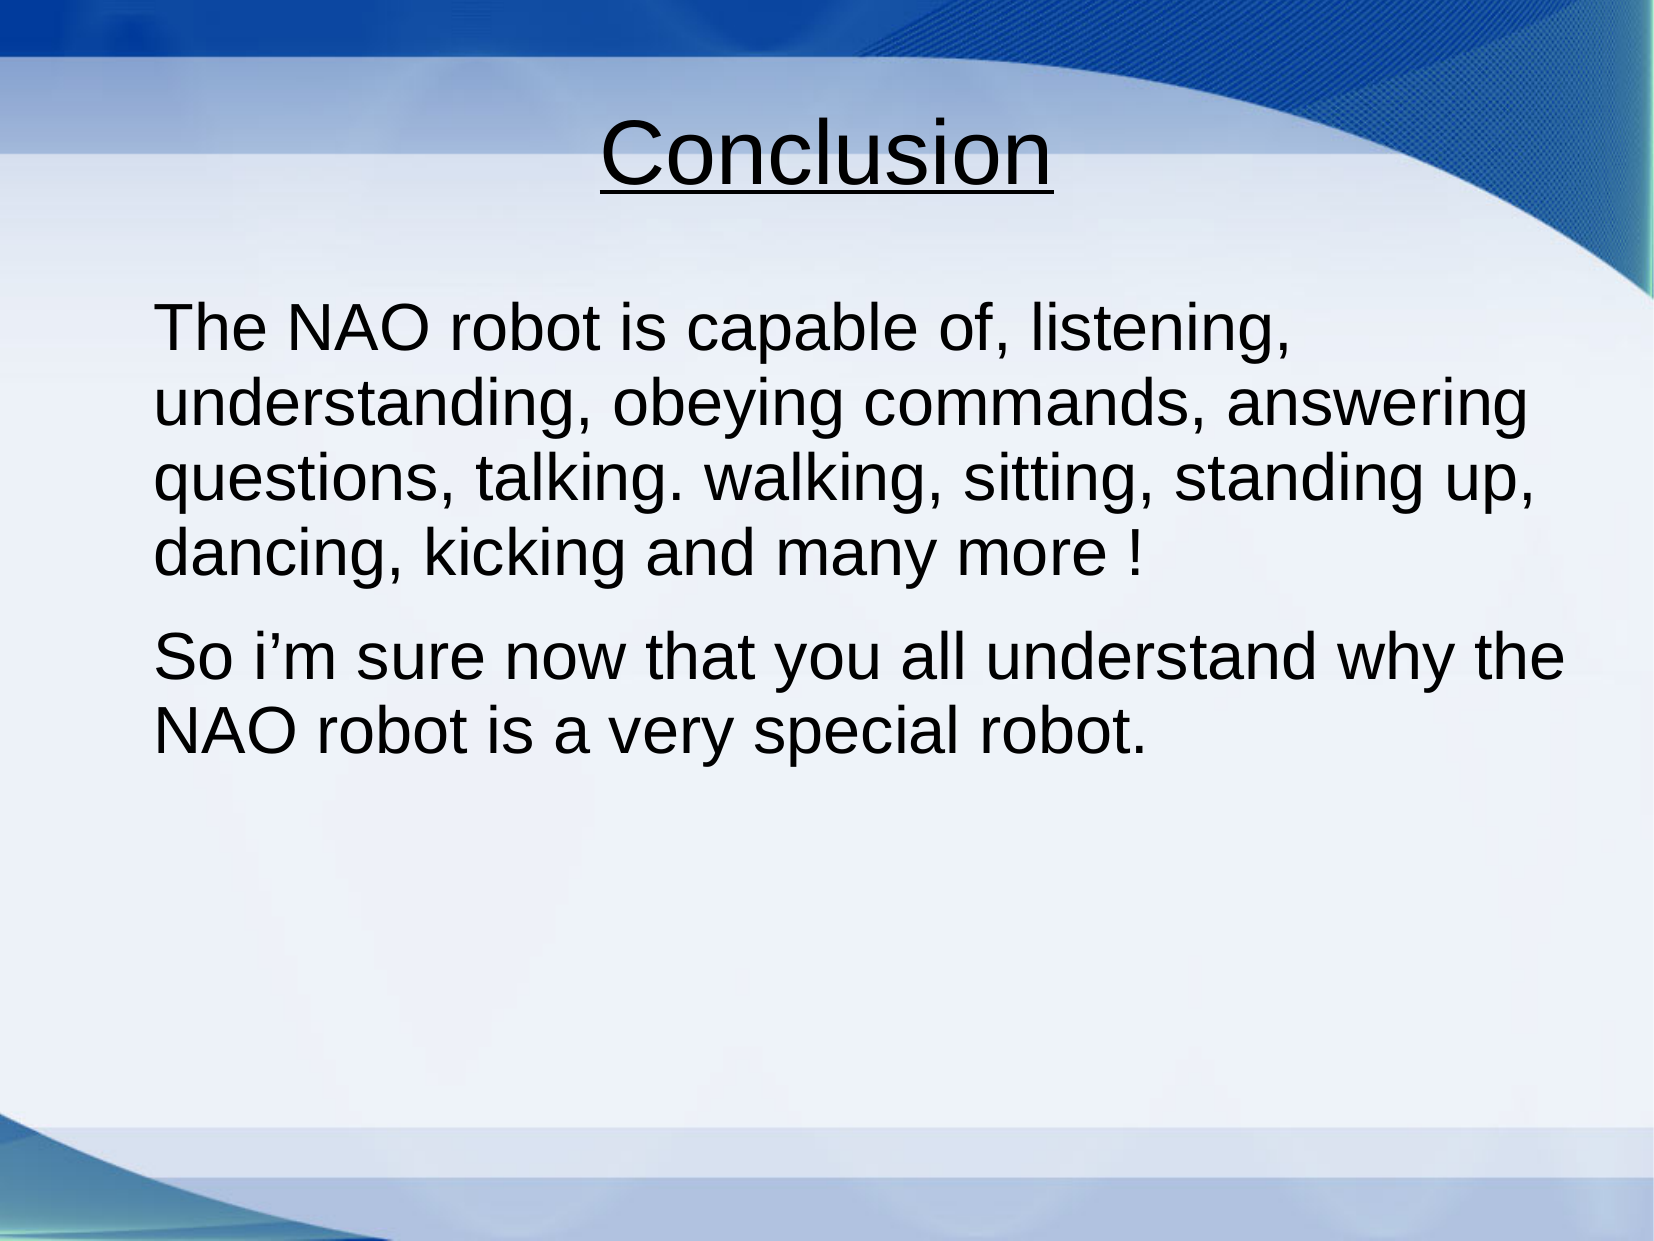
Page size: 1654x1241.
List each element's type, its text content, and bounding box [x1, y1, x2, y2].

picture [0, 0, 1654, 1241]
list The NAO robot is capable of, listening, understanding, obeying commands, answering questions, talking. walking, sitting, standing up, dancing, kicking and many more ! So i’m sure now that you all understand why the NAO robot is a very special robot. [82, 290, 1571, 1010]
title Conclusion [82, 49, 1571, 257]
